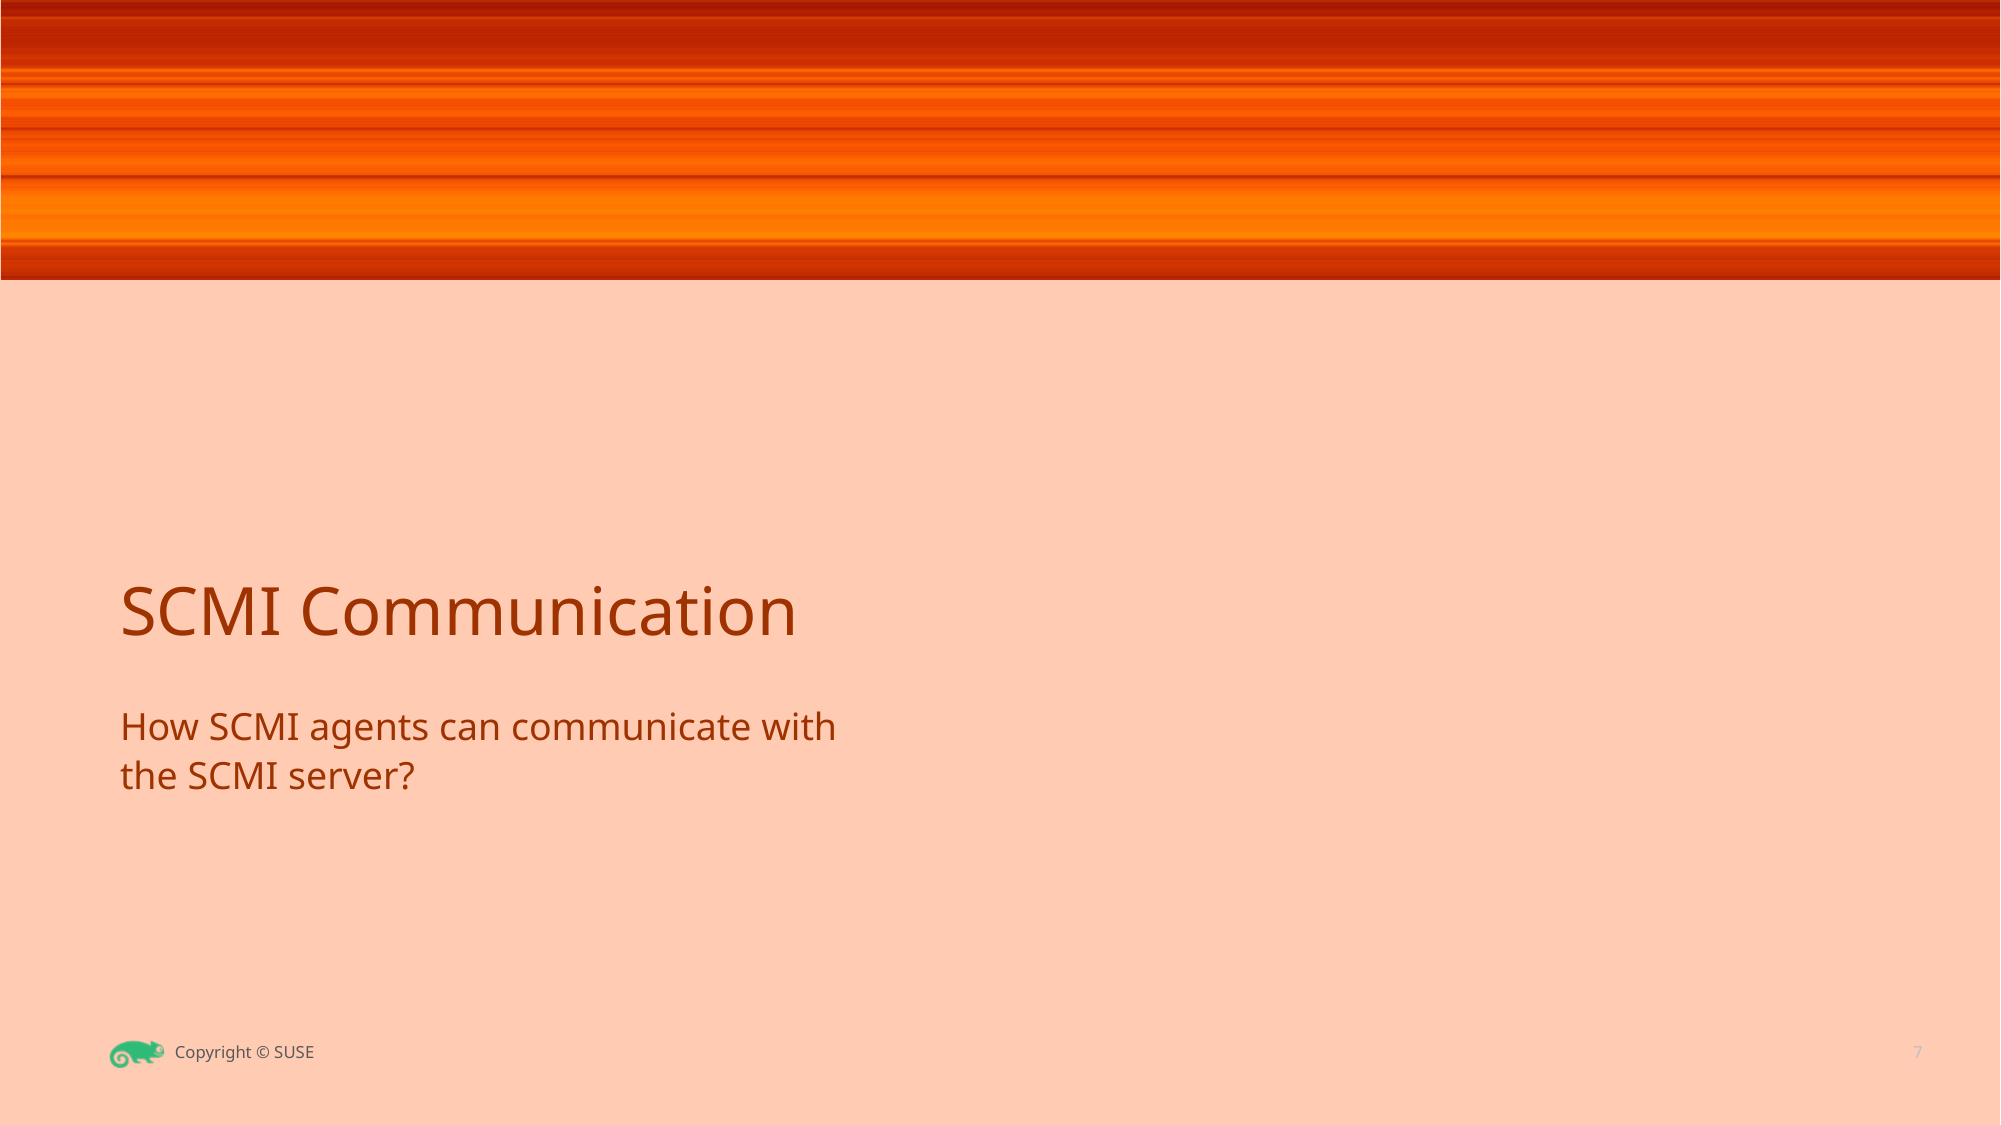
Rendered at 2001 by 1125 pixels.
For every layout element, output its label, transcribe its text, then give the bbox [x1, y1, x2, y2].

slide_number <number> [1875, 1042, 1923, 1063]
picture [99, 1031, 175, 1074]
list SCMI Communication [120, 429, 891, 650]
picture [1, 0, 2001, 280]
list How SCMI agents can communicate with the SCMI server? [120, 697, 891, 797]
